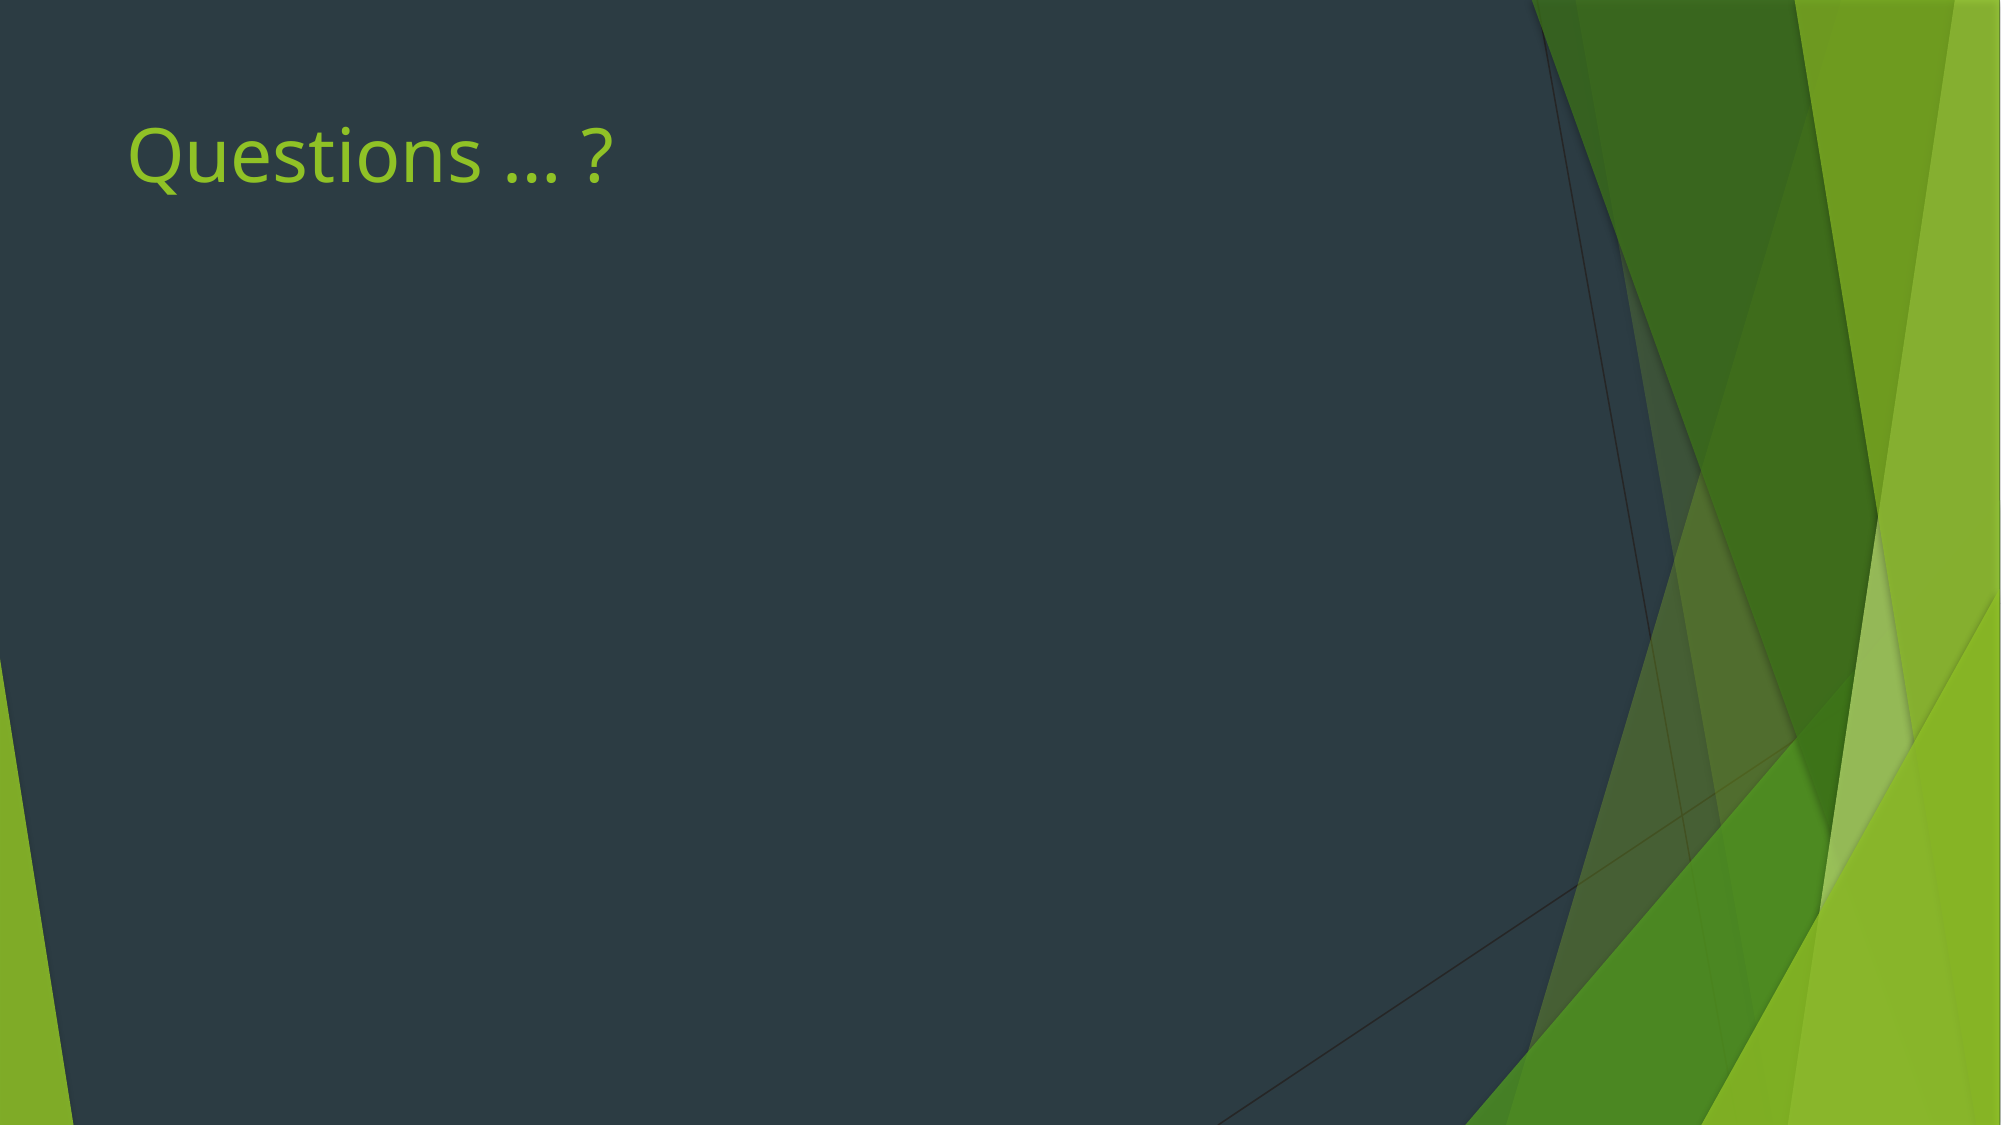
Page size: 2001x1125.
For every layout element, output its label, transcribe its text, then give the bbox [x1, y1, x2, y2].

title Questions … ? [111, 99, 1522, 317]
